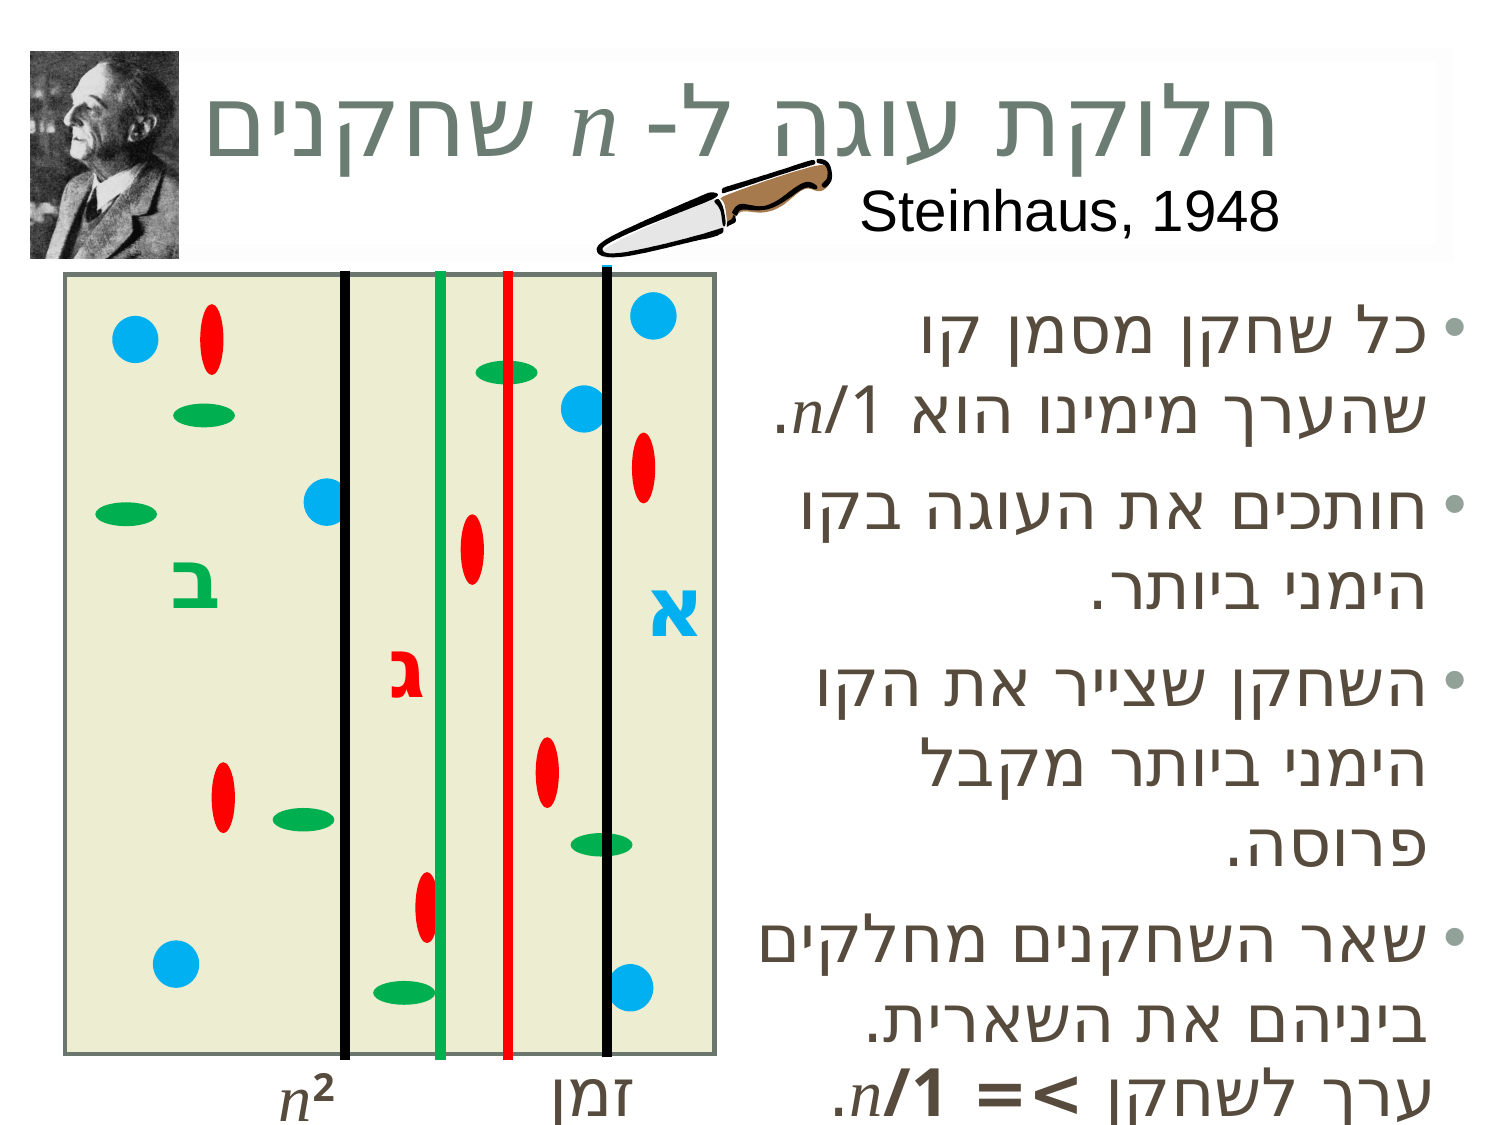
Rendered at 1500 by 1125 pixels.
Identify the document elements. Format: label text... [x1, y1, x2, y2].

text_box ב [156, 526, 237, 635]
text_box א [629, 554, 721, 663]
text_box ג [373, 615, 441, 725]
text_box [64, 274, 340, 1054]
picture [30, 46, 1455, 263]
text_box Steinhaus, 1948 [844, 172, 1297, 253]
text_box כל שחקן מסמן קו שהערך מימינו הוא 1/n. חותכים את העוגה בקו הימני ביותר. השחקן שצייר את הקו הימני ביותר מקבל פרוסה. שאר השחקנים מחלקים ביניהם את השארית. [714, 278, 1500, 1000]
text_box זמן ביצוע: [344, 1042, 670, 1125]
text_box n2 [249, 1046, 344, 1125]
text_box [350, 274, 435, 1042]
text_box חלוקת עוגה ל- n שחקנים [64, 31, 1421, 202]
text_box [513, 274, 602, 1042]
text_box [446, 274, 503, 1042]
text_box [612, 274, 715, 1054]
text_box ערך לשחקן >= 1/n. [744, 1042, 1471, 1125]
